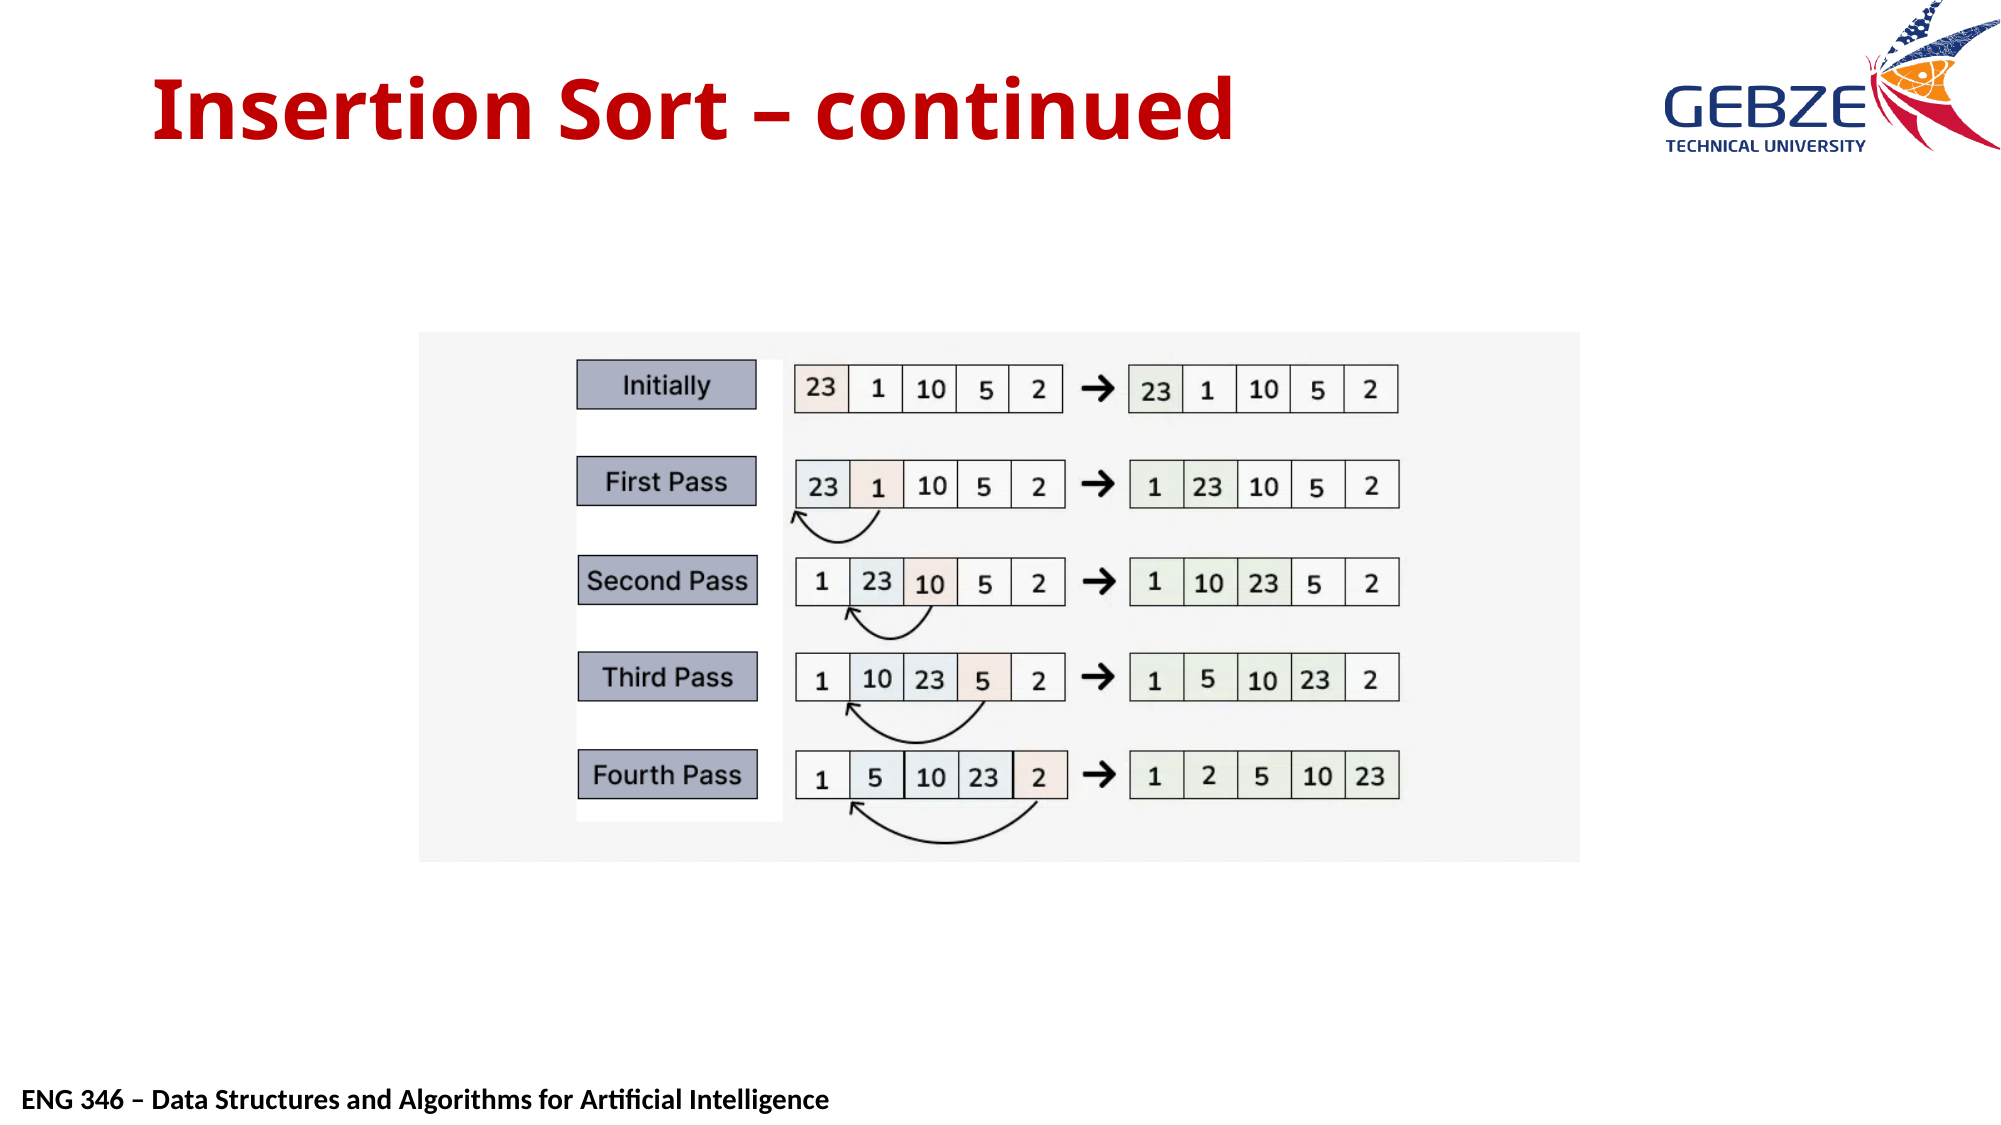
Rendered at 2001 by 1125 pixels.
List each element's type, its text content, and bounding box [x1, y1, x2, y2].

picture [419, 332, 1580, 862]
title Insertion Sort – continued [137, 59, 1863, 166]
picture [1665, 0, 2001, 152]
